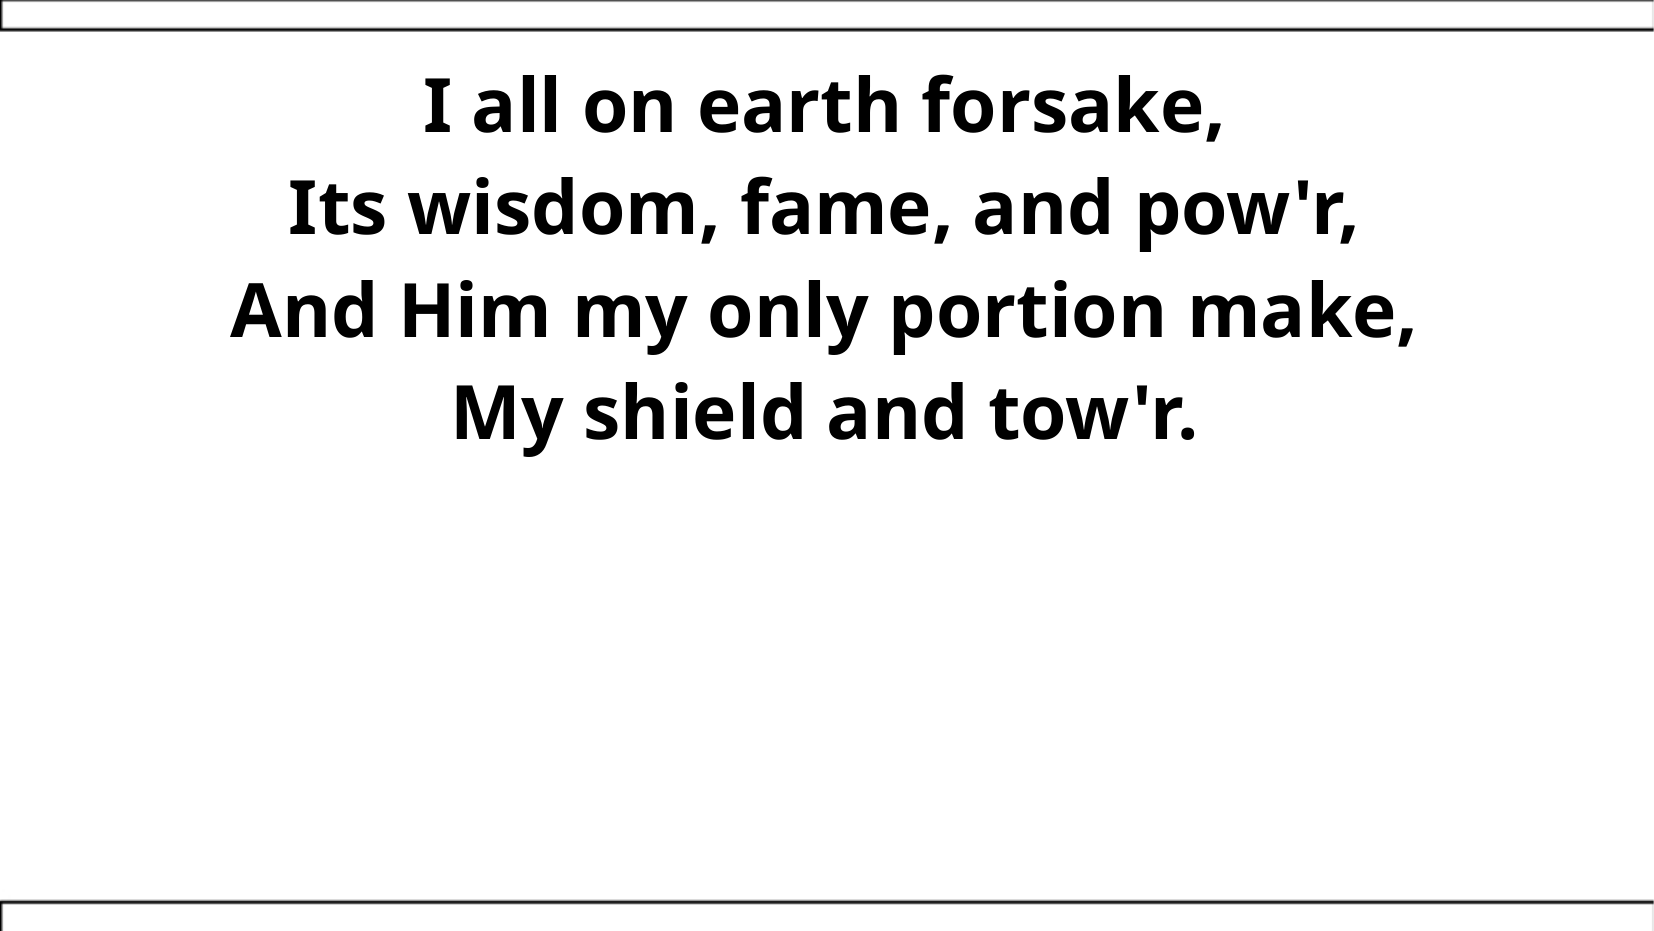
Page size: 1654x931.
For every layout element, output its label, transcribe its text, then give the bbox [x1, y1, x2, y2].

text_box I all on earth forsake, Its wisdom, fame, and pow'r, And Him my only portion make, My shield and tow'r. [105, 45, 1546, 460]
picture [0, 0, 1654, 931]
